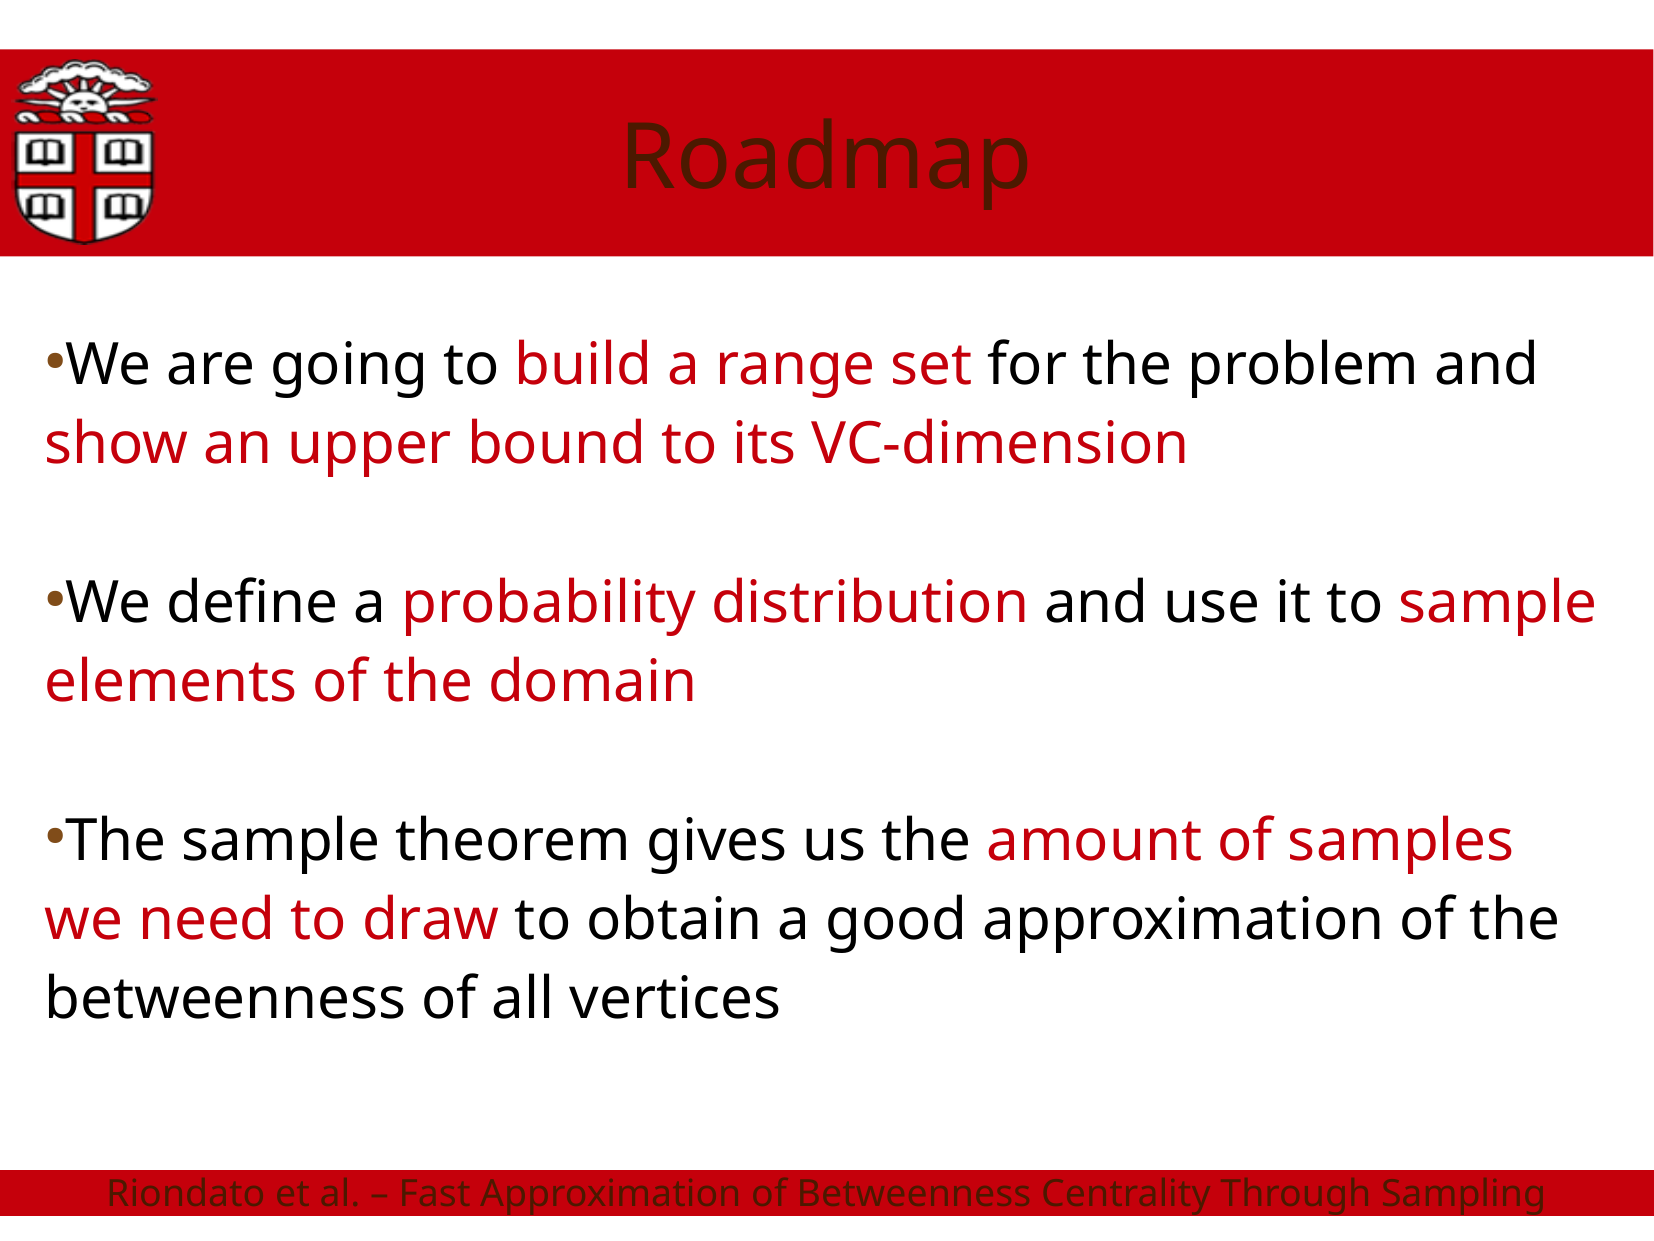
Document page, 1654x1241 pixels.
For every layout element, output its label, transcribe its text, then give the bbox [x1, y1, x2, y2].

picture [11, 59, 158, 245]
text_box We are going to build a range set for the problem and show an upper bound to its VC-dimension We define a probability distribution and use it to sample elements of the domain The sample theorem gives us the amount of samples we need to draw to obtain a good approximation of the betweenness of all vertices [30, 315, 1621, 1029]
title Roadmap [0, 49, 1654, 257]
text_box Riondato et al. – Fast Approximation of Betweenness Centrality Through Sampling [0, 1170, 1654, 1216]
